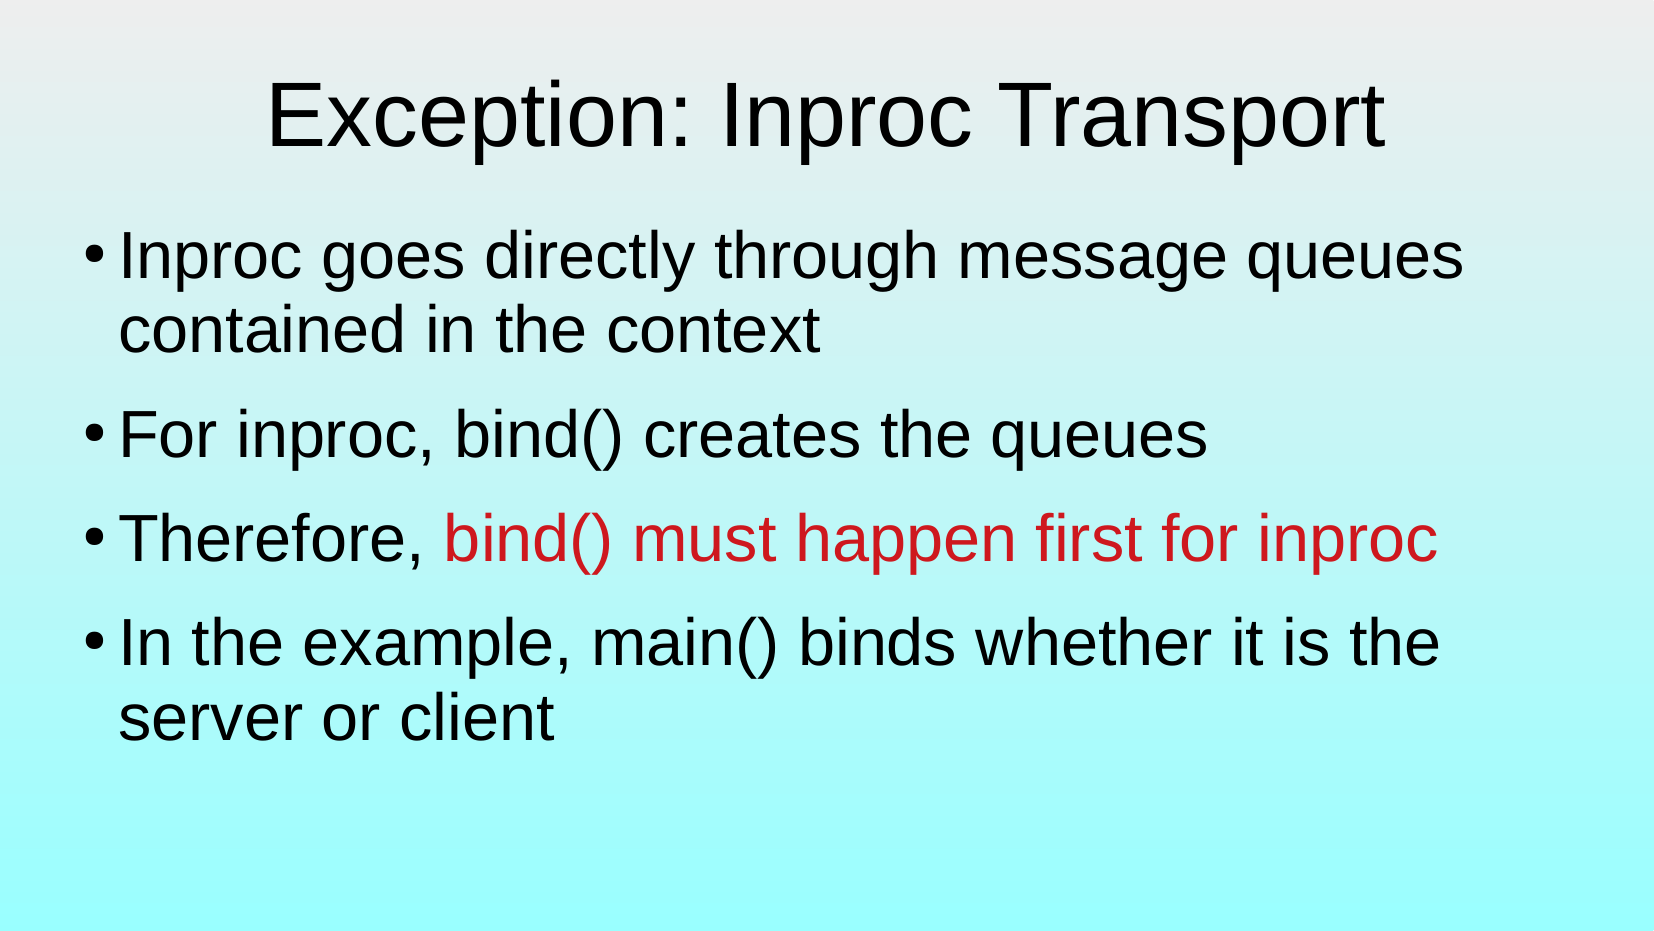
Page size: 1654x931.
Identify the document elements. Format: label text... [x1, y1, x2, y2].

text_box [82, 217, 1571, 758]
title Exception: Inproc Transport [82, 37, 1571, 193]
